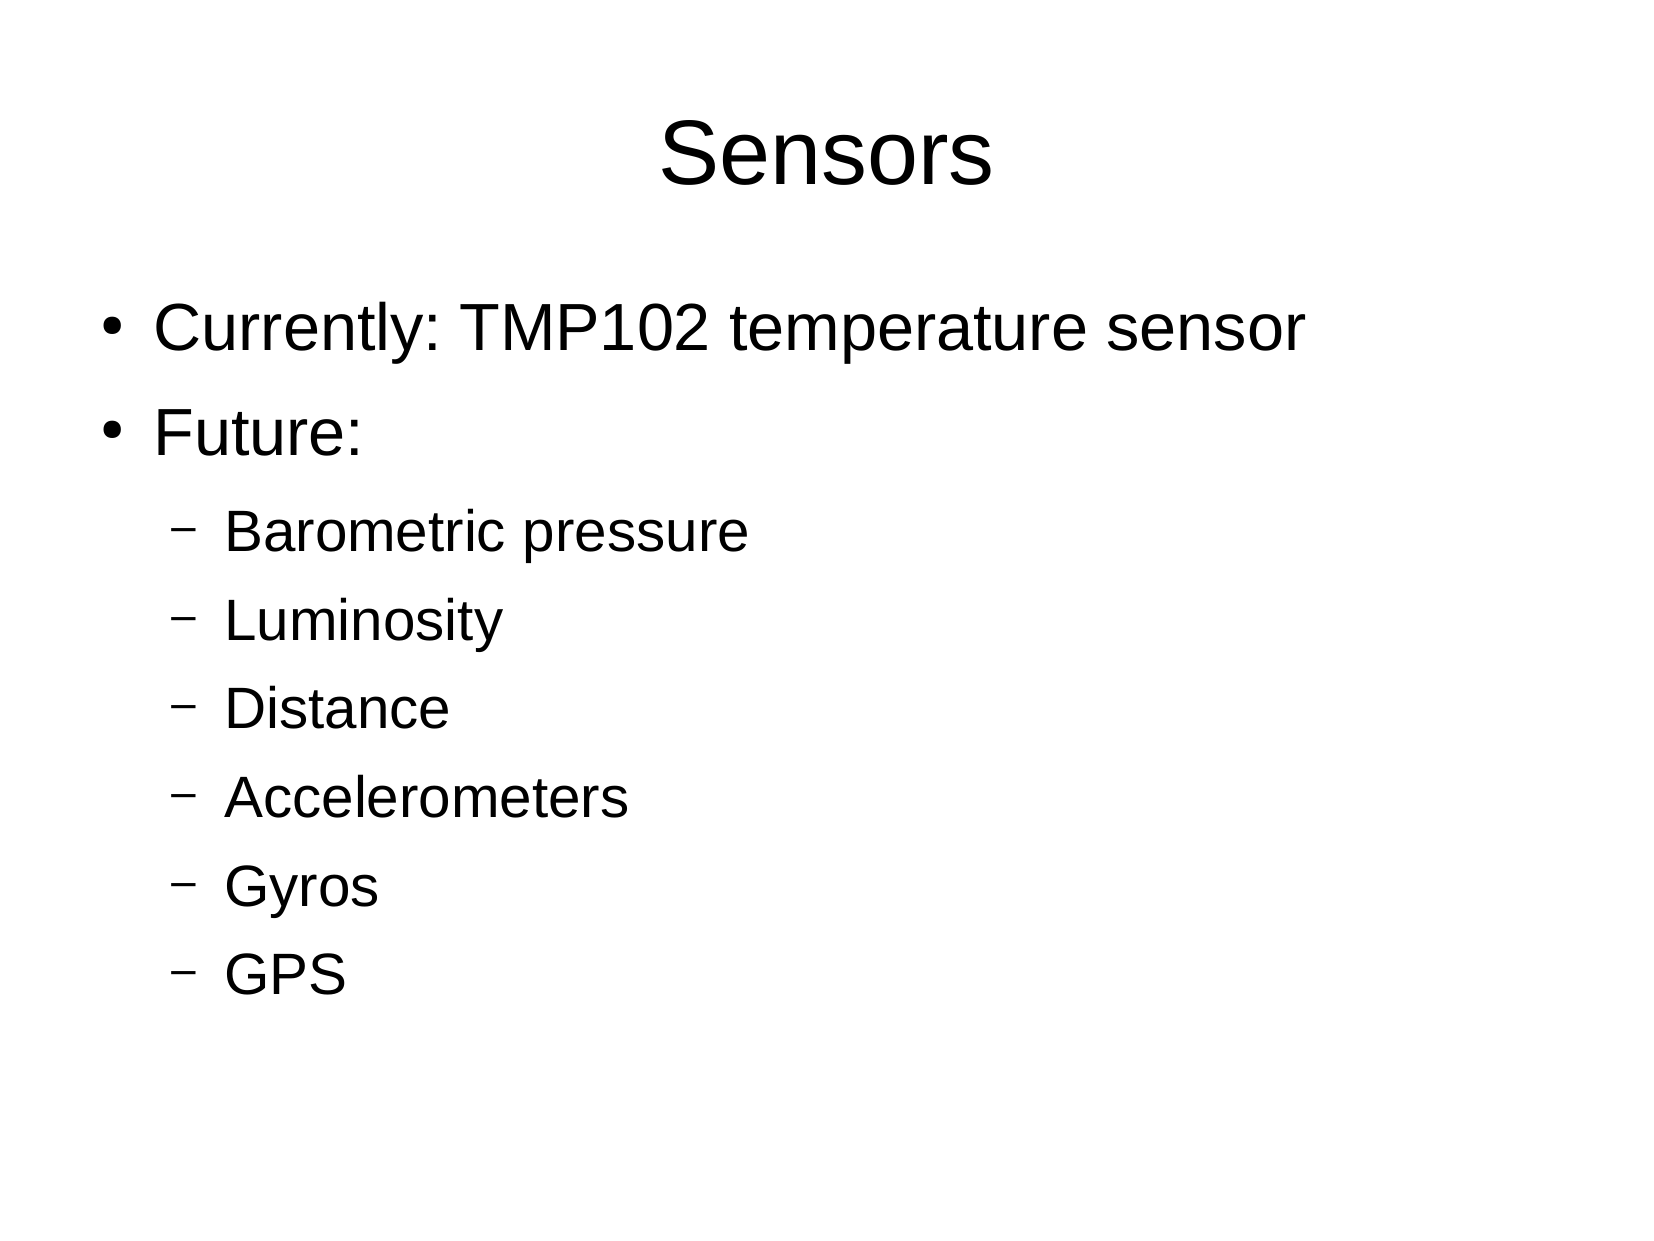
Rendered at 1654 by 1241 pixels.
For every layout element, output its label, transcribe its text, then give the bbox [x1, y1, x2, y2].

list Currently: TMP102 temperature sensor Future: Barometric pressure Luminosity Distance Accelerometers Gyros GPS [82, 290, 1571, 1010]
title Sensors [82, 49, 1571, 257]
